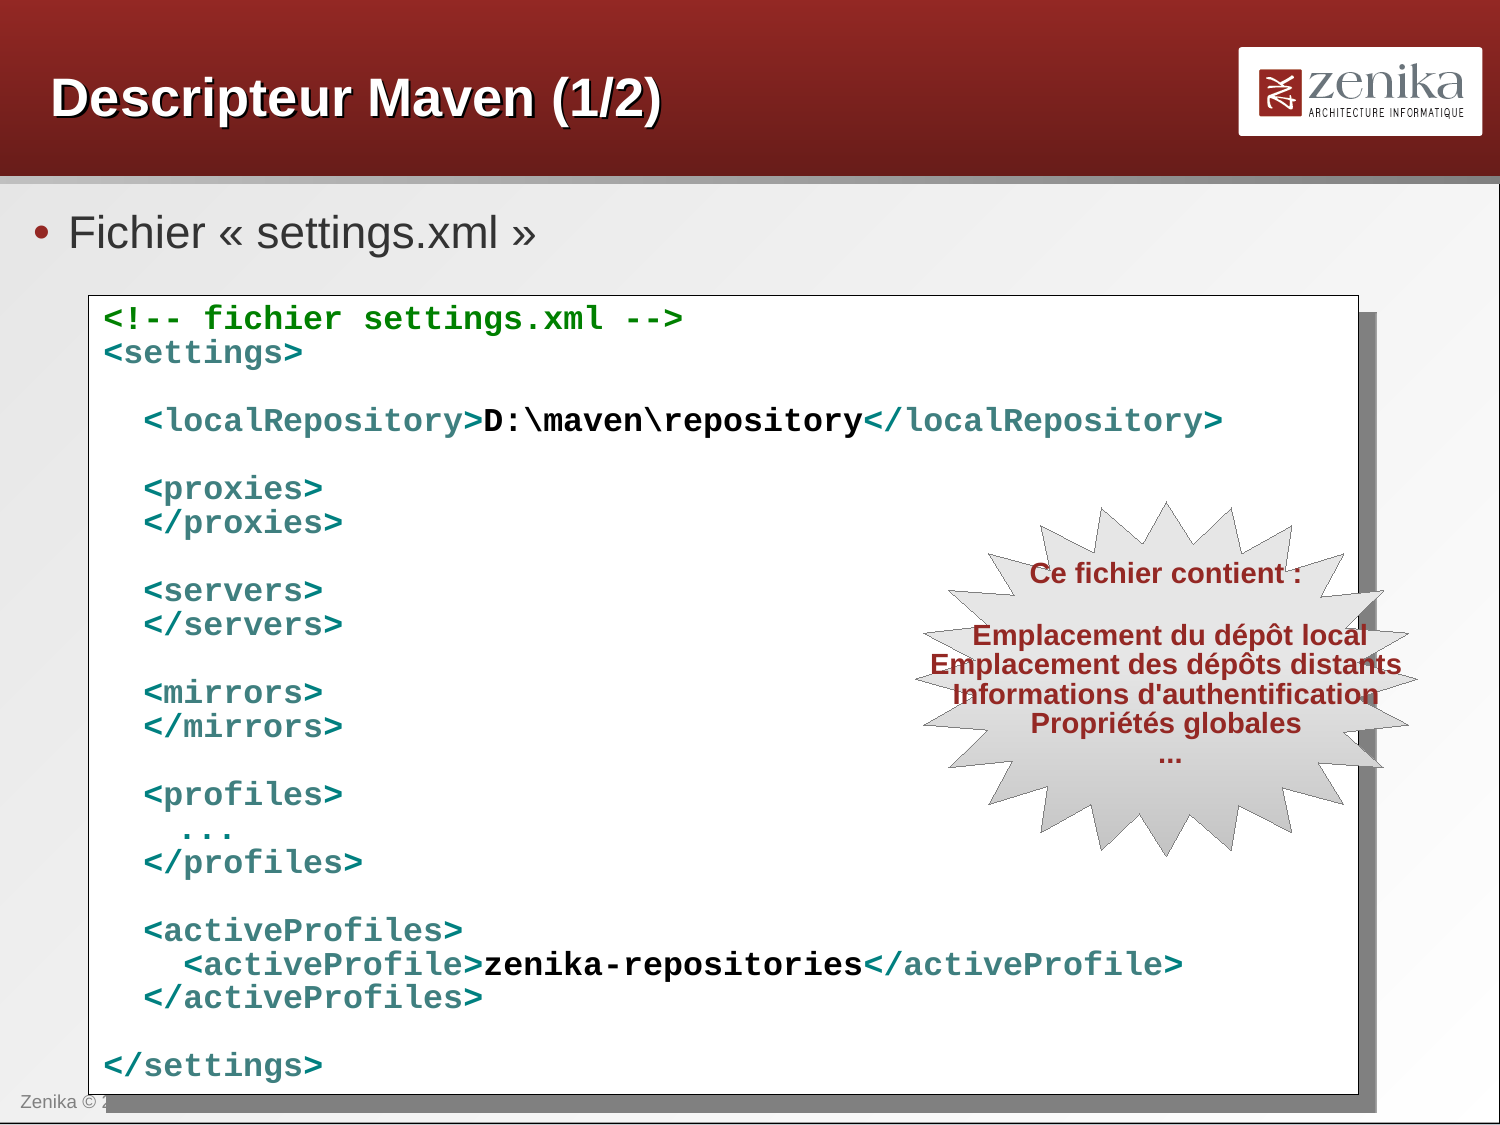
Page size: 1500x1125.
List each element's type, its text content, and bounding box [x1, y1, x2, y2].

list Fichier « settings.xml » [33, 206, 1418, 282]
title Descripteur Maven (1/2) [50, 15, 1206, 180]
text_box Ce fichier contient : Emplacement du dépôt local Emplacement des dépôts distants Informations d'authentification Propriétés globales ... [915, 501, 1418, 857]
text_box <!-- fichier settings.xml --> <settings> <localRepository>D:\maven\repository</localRepository> <proxies> </proxies> <servers> </servers> <mirrors> </mirrors> <profiles> ... </profiles> <activeProfiles> <activeProfile>zenika-repositories</activeProfile> </activeProfiles> </settings> [88, 295, 1359, 1095]
picture [1257, 58, 1464, 125]
